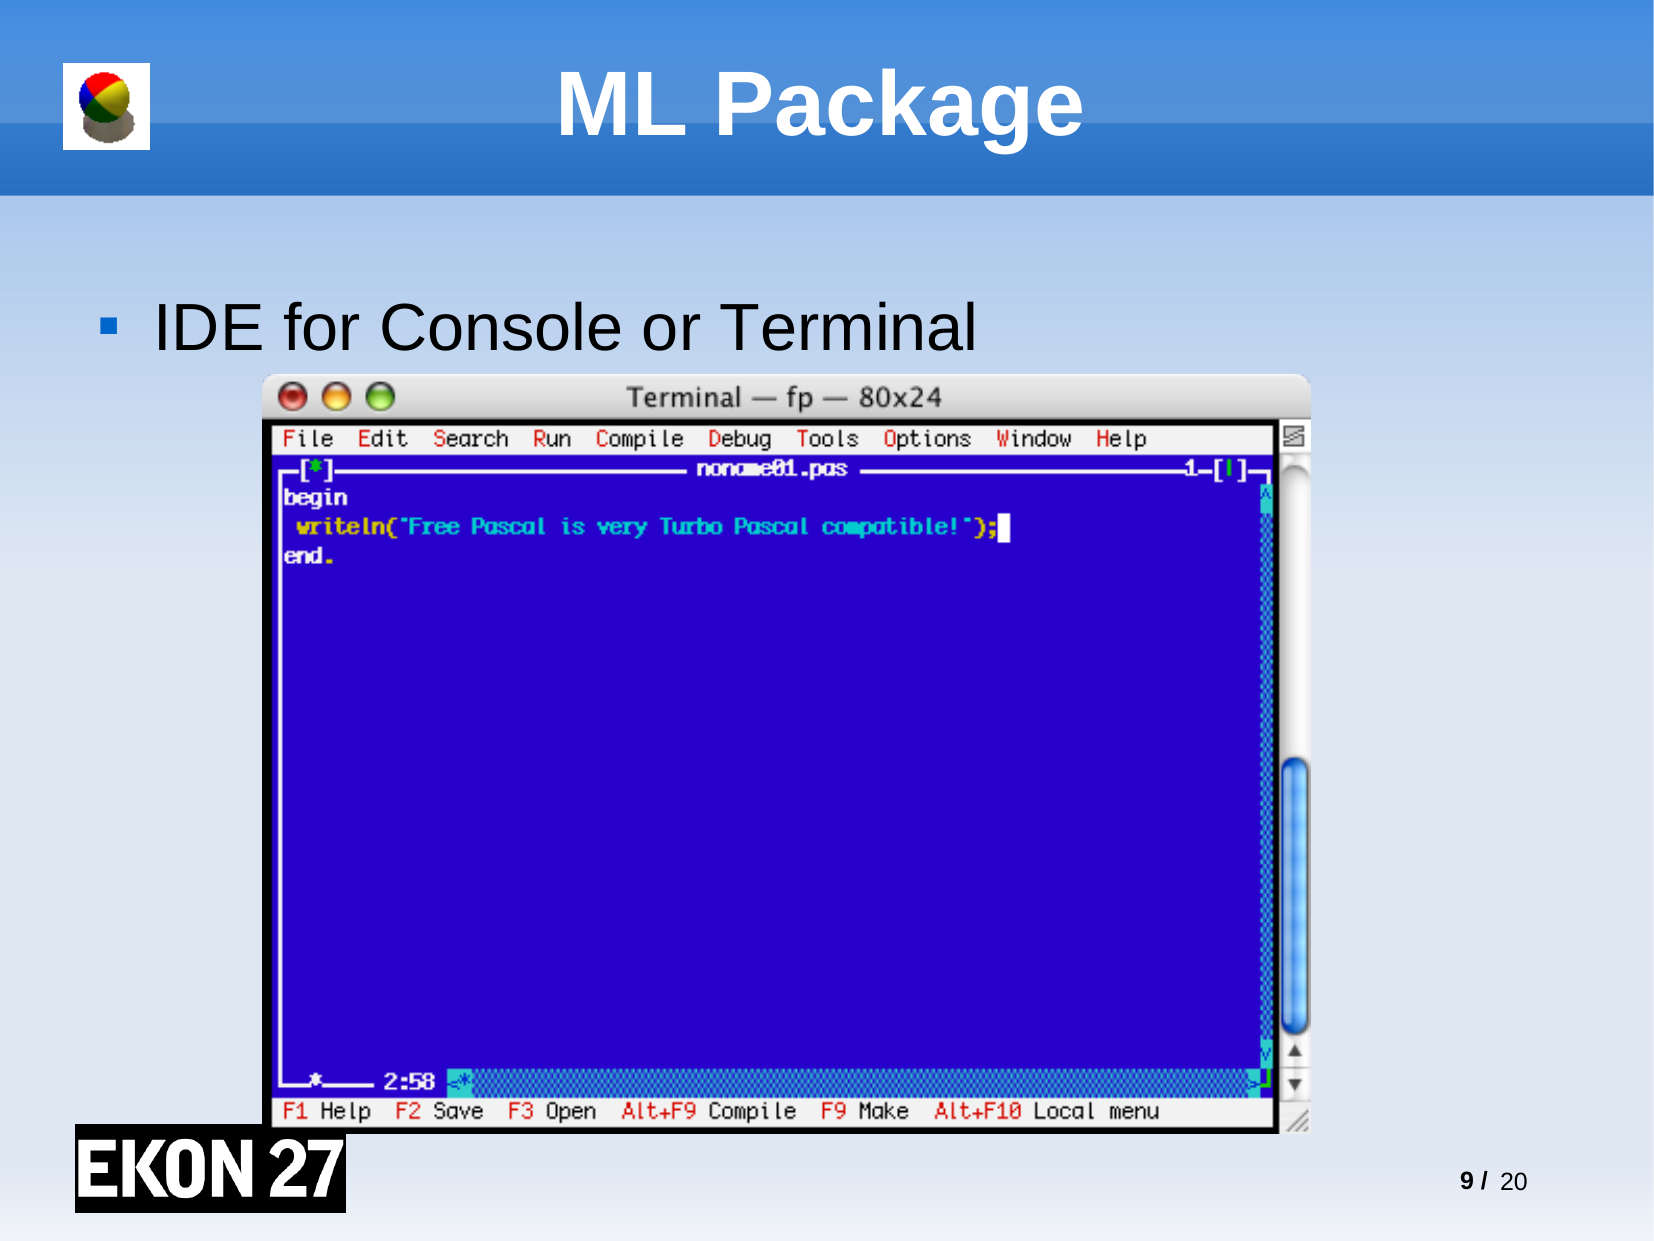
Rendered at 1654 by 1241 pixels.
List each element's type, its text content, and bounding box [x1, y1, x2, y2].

title ML Package [76, 0, 1565, 208]
list IDE for Console or Terminal [82, 290, 1571, 1109]
picture [0, 0, 1654, 1241]
